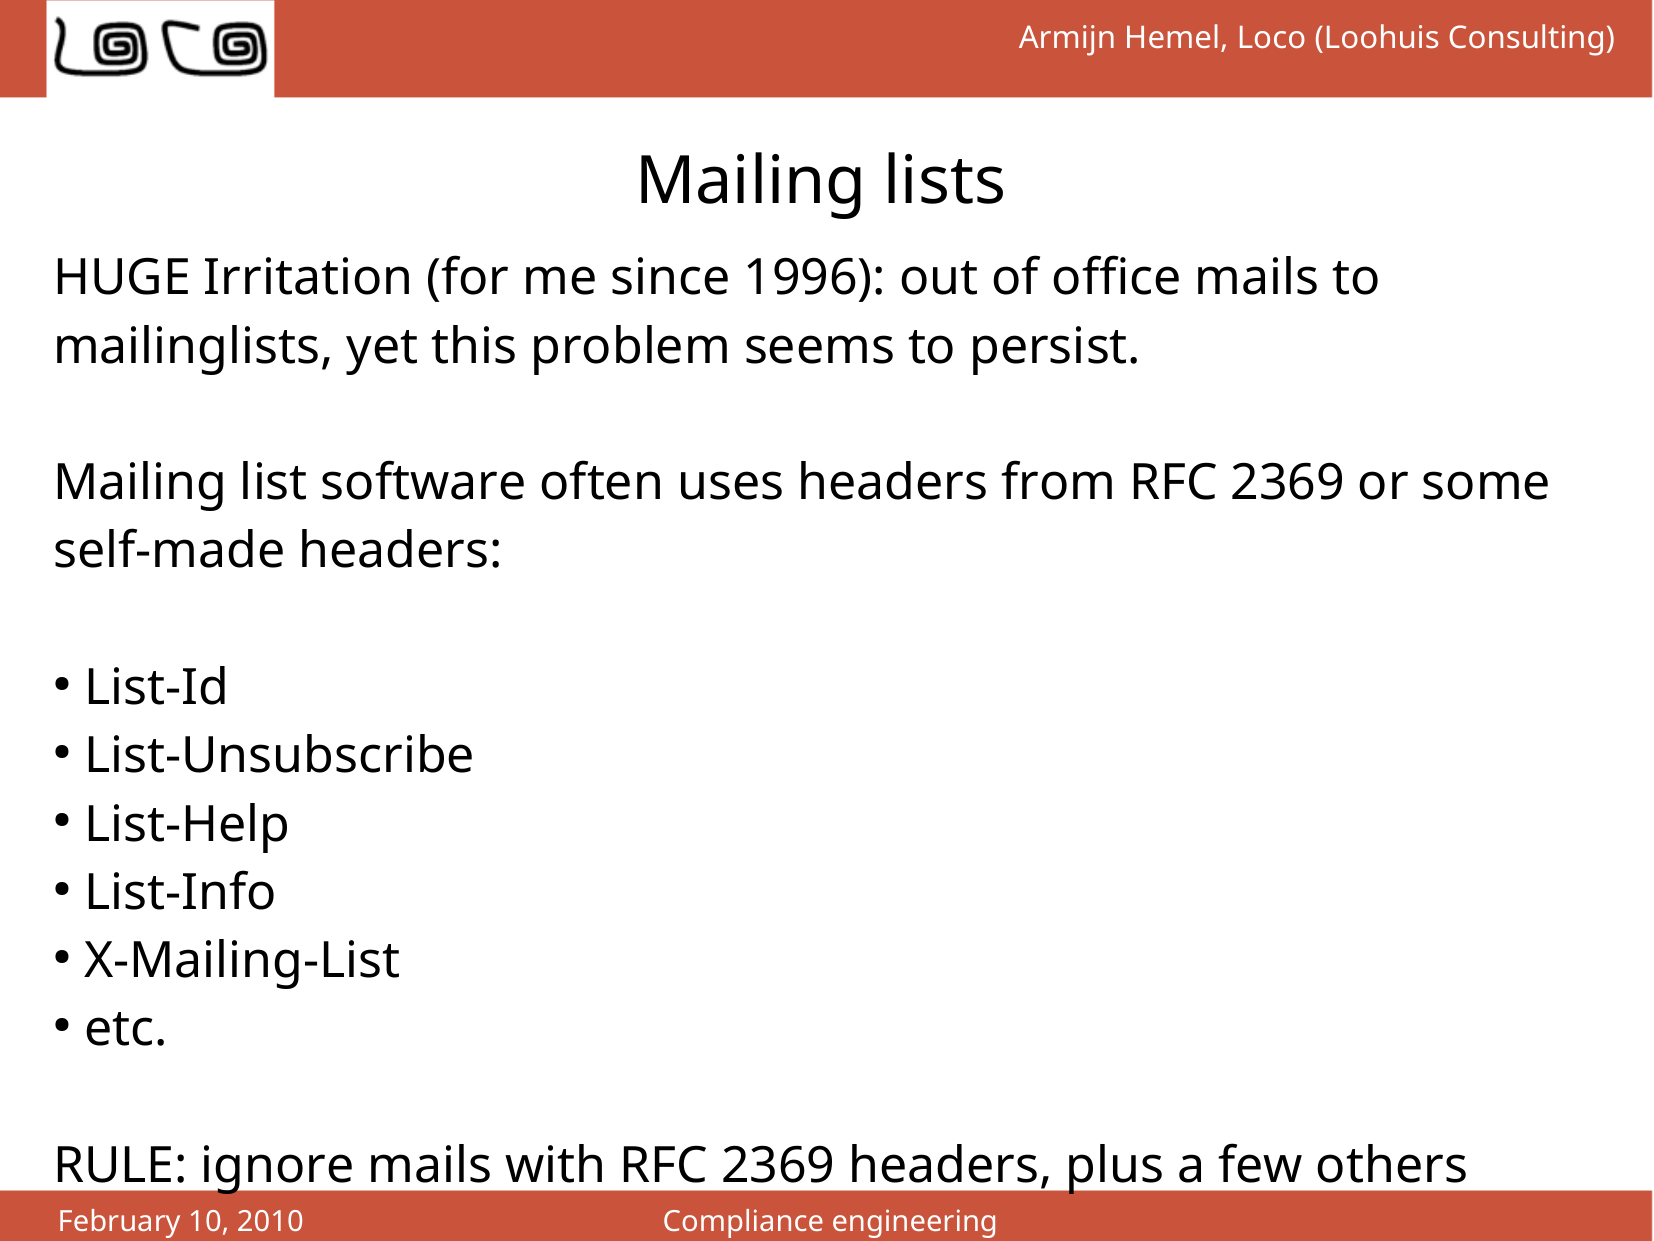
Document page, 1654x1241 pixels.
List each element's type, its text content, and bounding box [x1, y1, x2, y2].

title Mailing lists [47, 125, 1595, 229]
picture [0, 0, 1654, 1241]
subtitle HUGE Irritation (for me since 1996): out of office mails to mailinglists, yet this problem seems to persist. Mailing list software often uses headers from RFC 2369 or some self-made headers: List-Id List-Unsubscribe List-Help List-Info X-Mailing-List etc. RULE: ignore mails with RFC 2369 headers, plus a few others [53, 265, 1595, 1173]
